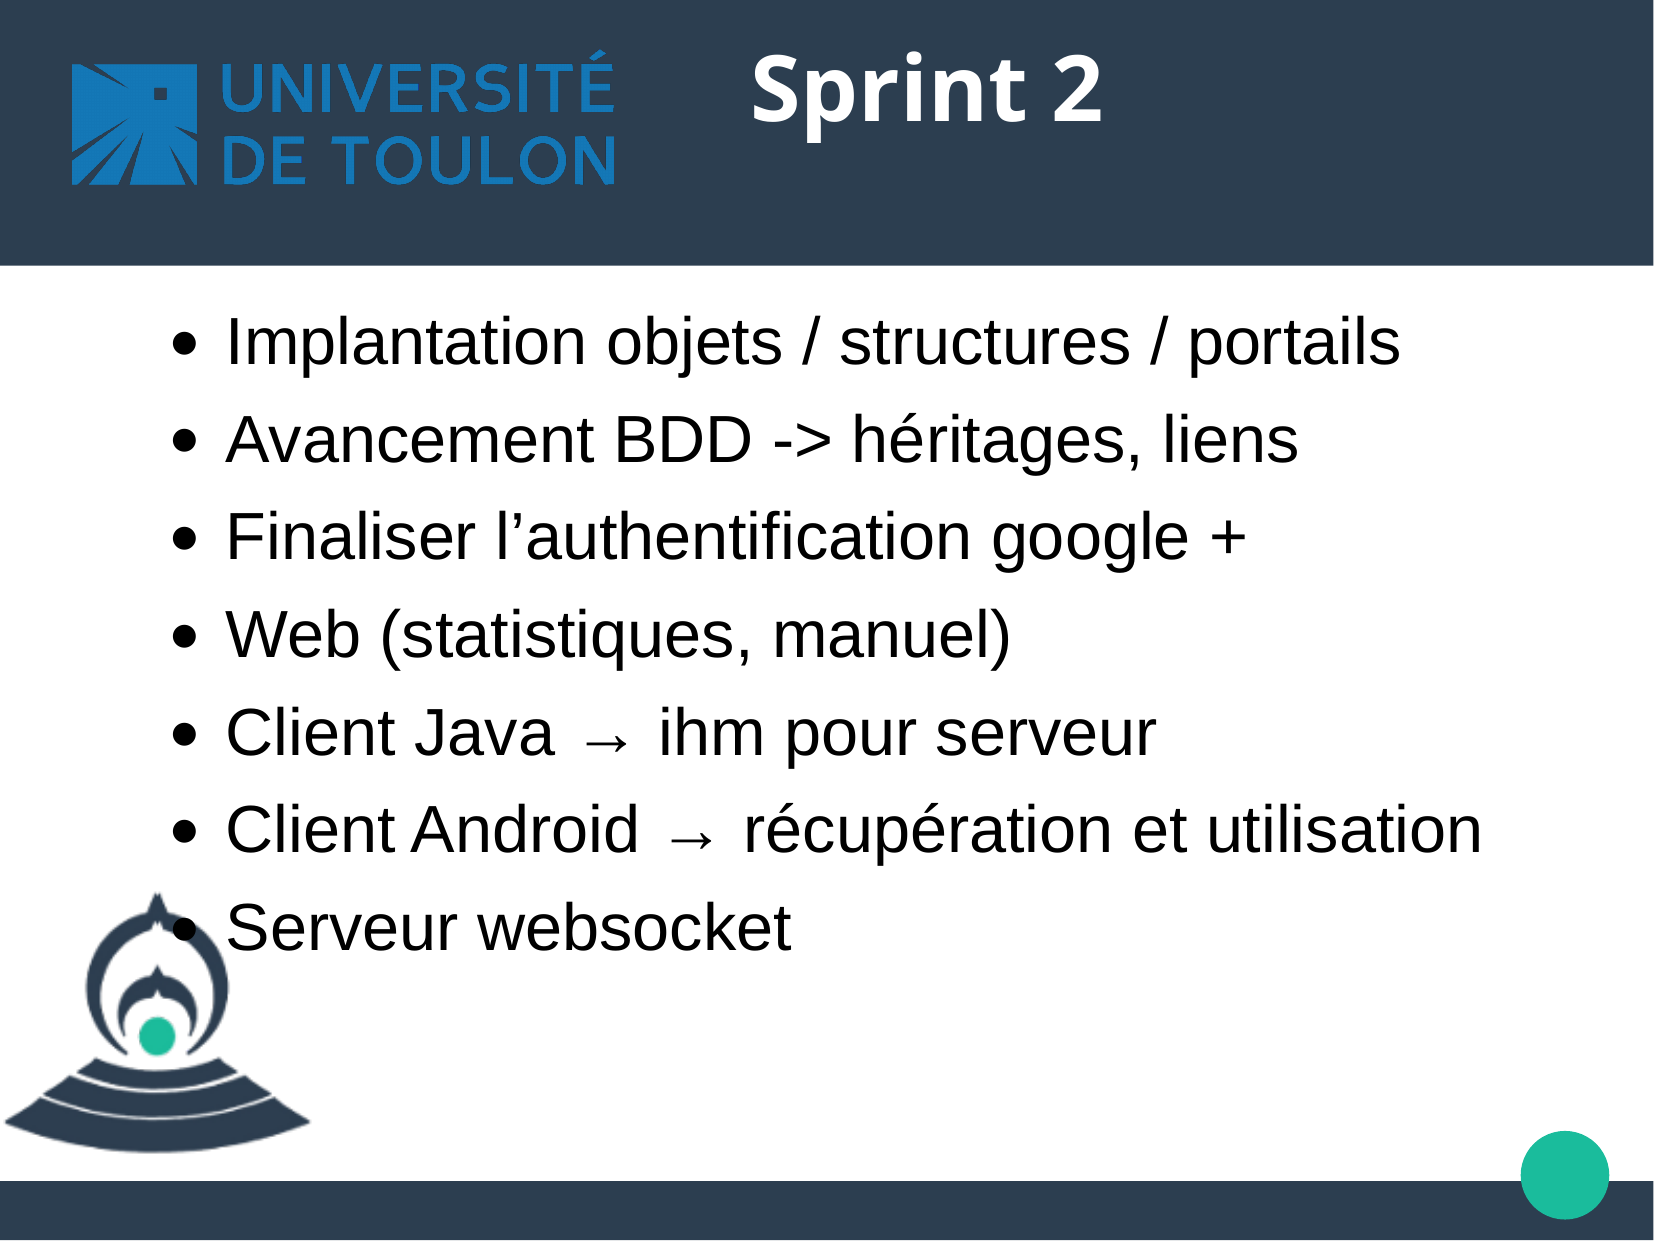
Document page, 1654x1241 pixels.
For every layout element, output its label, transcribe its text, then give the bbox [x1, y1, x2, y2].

picture [72, 49, 614, 185]
list Implantation objets / structures / portails Avancement BDD -> héritages, liens Finaliser l’authentification google + Web (statistiques, manuel) Client Java → ihm pour serveur Client Android → récupération et utilisation Serveur websocket [82, 290, 1571, 1010]
text_box Sprint 2 [735, 16, 1606, 226]
picture [2, 884, 316, 1160]
